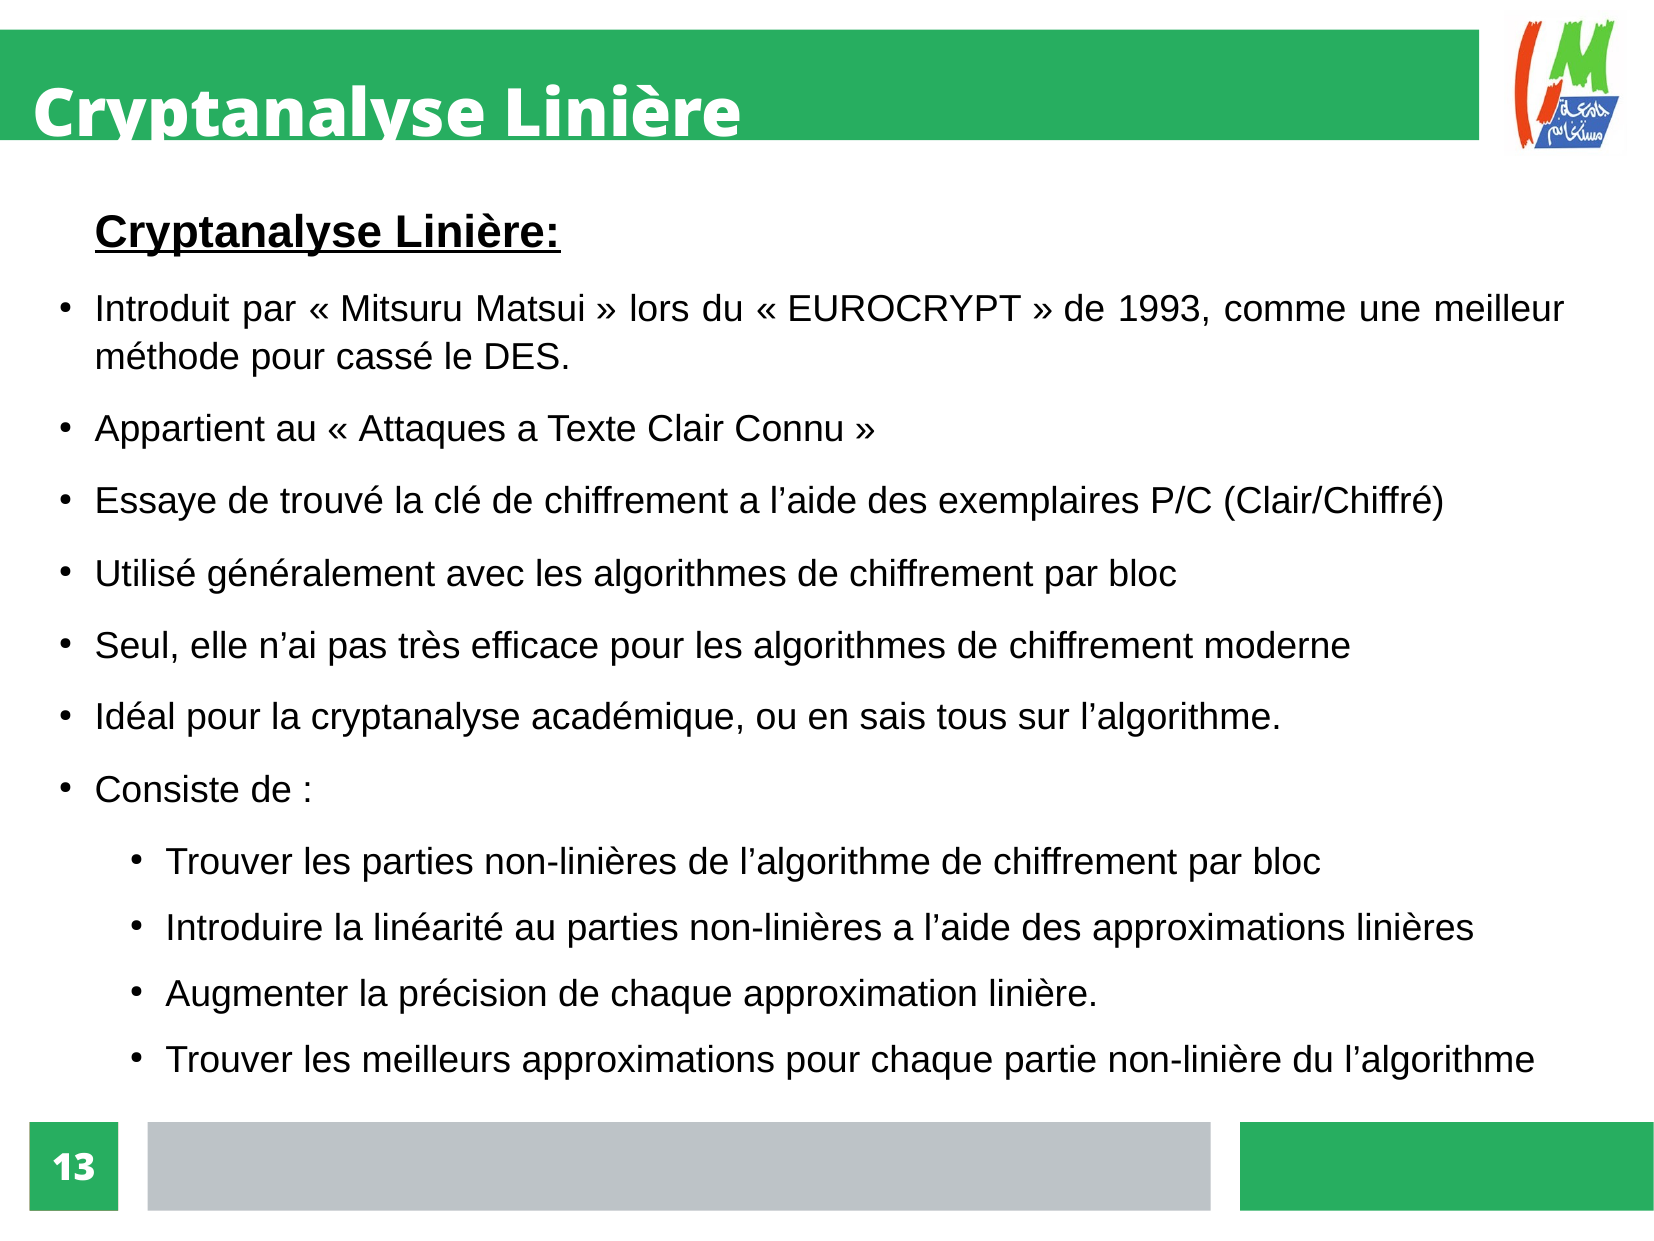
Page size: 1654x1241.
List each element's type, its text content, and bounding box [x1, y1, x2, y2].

picture [1504, 10, 1627, 156]
list Cryptanalyse Linière: Introduit par « Mitsuru Matsui » lors du « EUROCRYPT » de 1993, comme une meilleur méthode pour cassé le DES. Appartient au « Attaques a Texte Clair Connu » Essaye de trouvé la clé de chiffrement a l’aide des exemplaires P/C (Clair/Chiffré) Utilisé généralement avec les algorithmes de chiffrement par bloc Seul, elle n’ai pas très efficace pour les algorithmes de chiffrement moderne Idéal pour la cryptanalyse académique, ou en sais tous sur l’algorithme. Consiste de : Trouver les parties non-linières de l’algorithme de chiffrement par bloc Introduire la linéarité au parties non-linières a l’aide des approximations linières Augmenter la précision de chaque approximation linière. Trouver les meilleurs approximations pour chaque partie non-linière du l’algorithme [59, 198, 1565, 1093]
title Cryptanalyse Linière [32, 16, 1560, 156]
